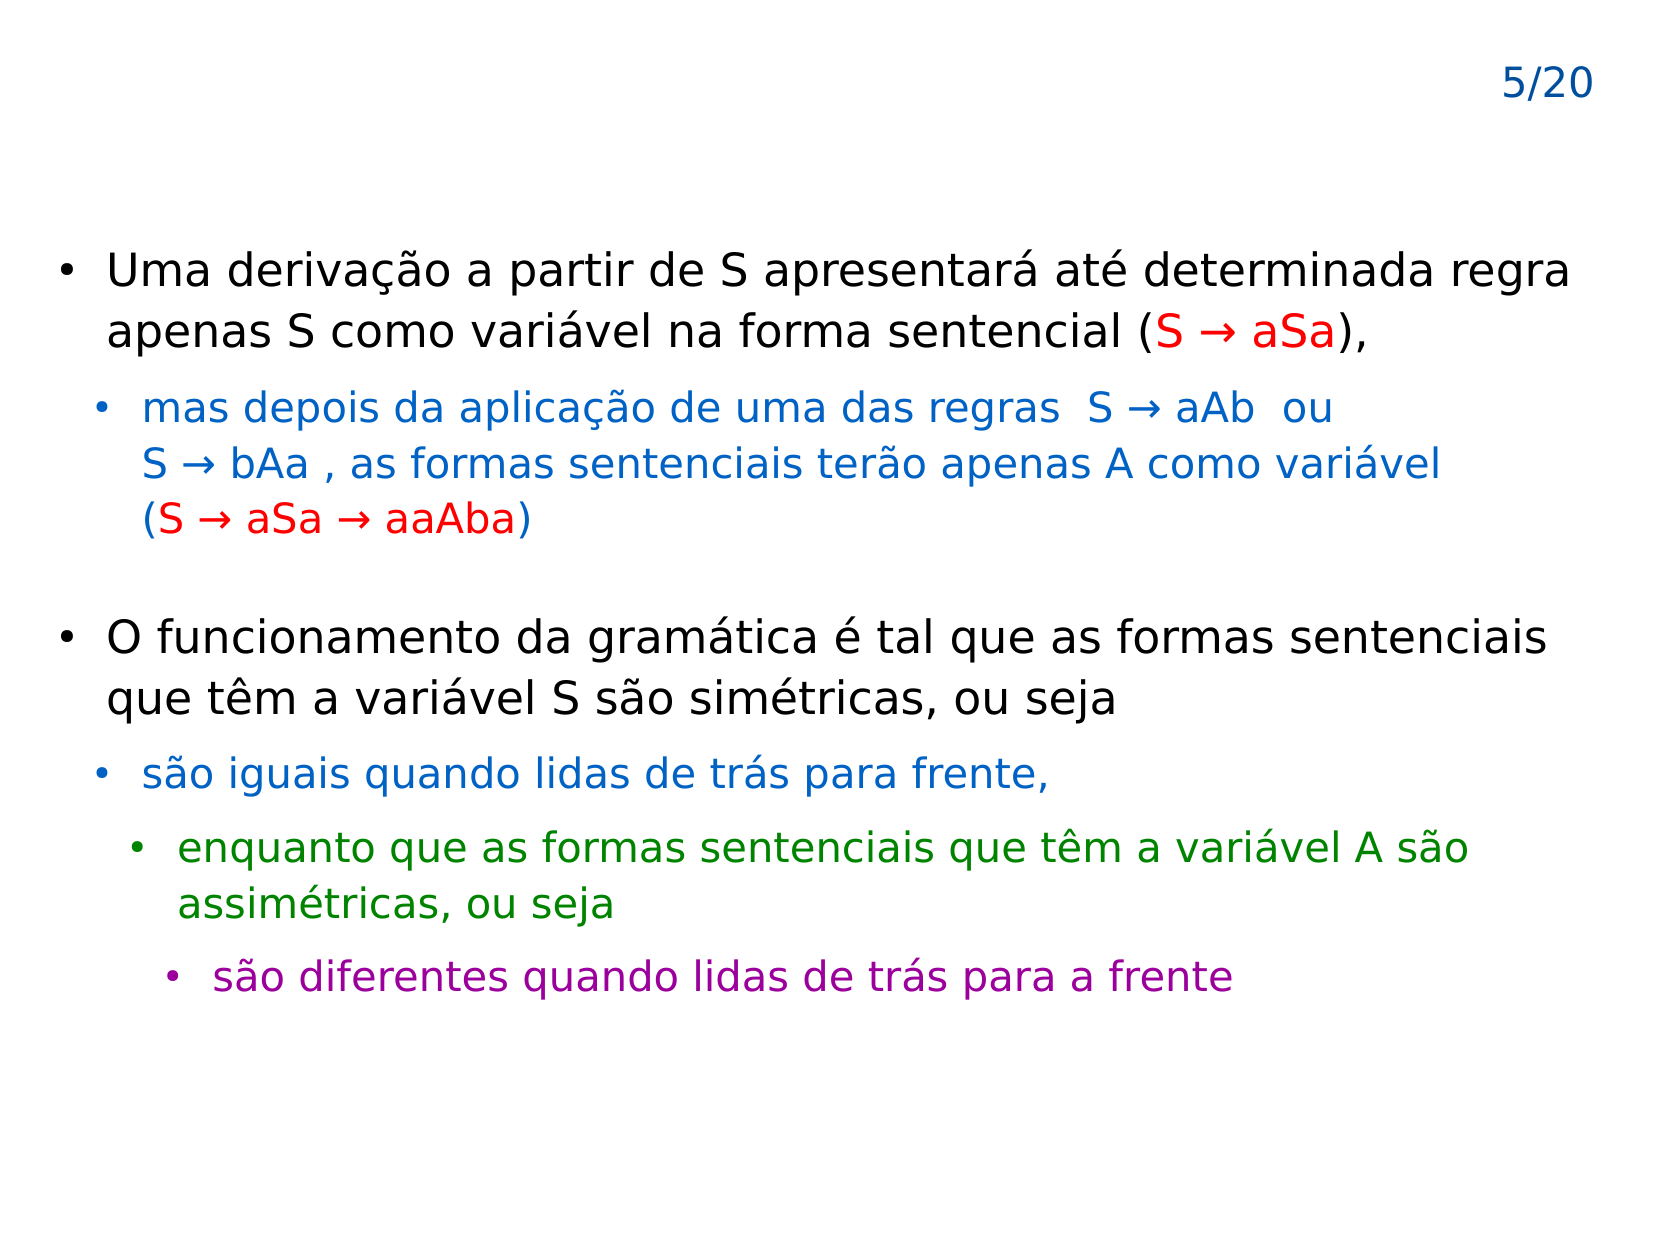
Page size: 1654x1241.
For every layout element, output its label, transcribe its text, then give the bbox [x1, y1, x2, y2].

list Uma derivação a partir de S apresentará até determinada regra apenas S como variável na forma sentencial (S → aSa), mas depois da aplicação de uma das regras S → aAb ou S → bAa , as formas sentenciais terão apenas A como variável (S → aSa → aaAba) O funcionamento da gramática é tal que as formas sentenciais que têm a variável S são simétricas, ou seja são iguais quando lidas de trás para frente, enquanto que as formas sentenciais que têm a variável A são assimétricas, ou seja são diferentes quando lidas de trás para a frente [59, 236, 1595, 1211]
